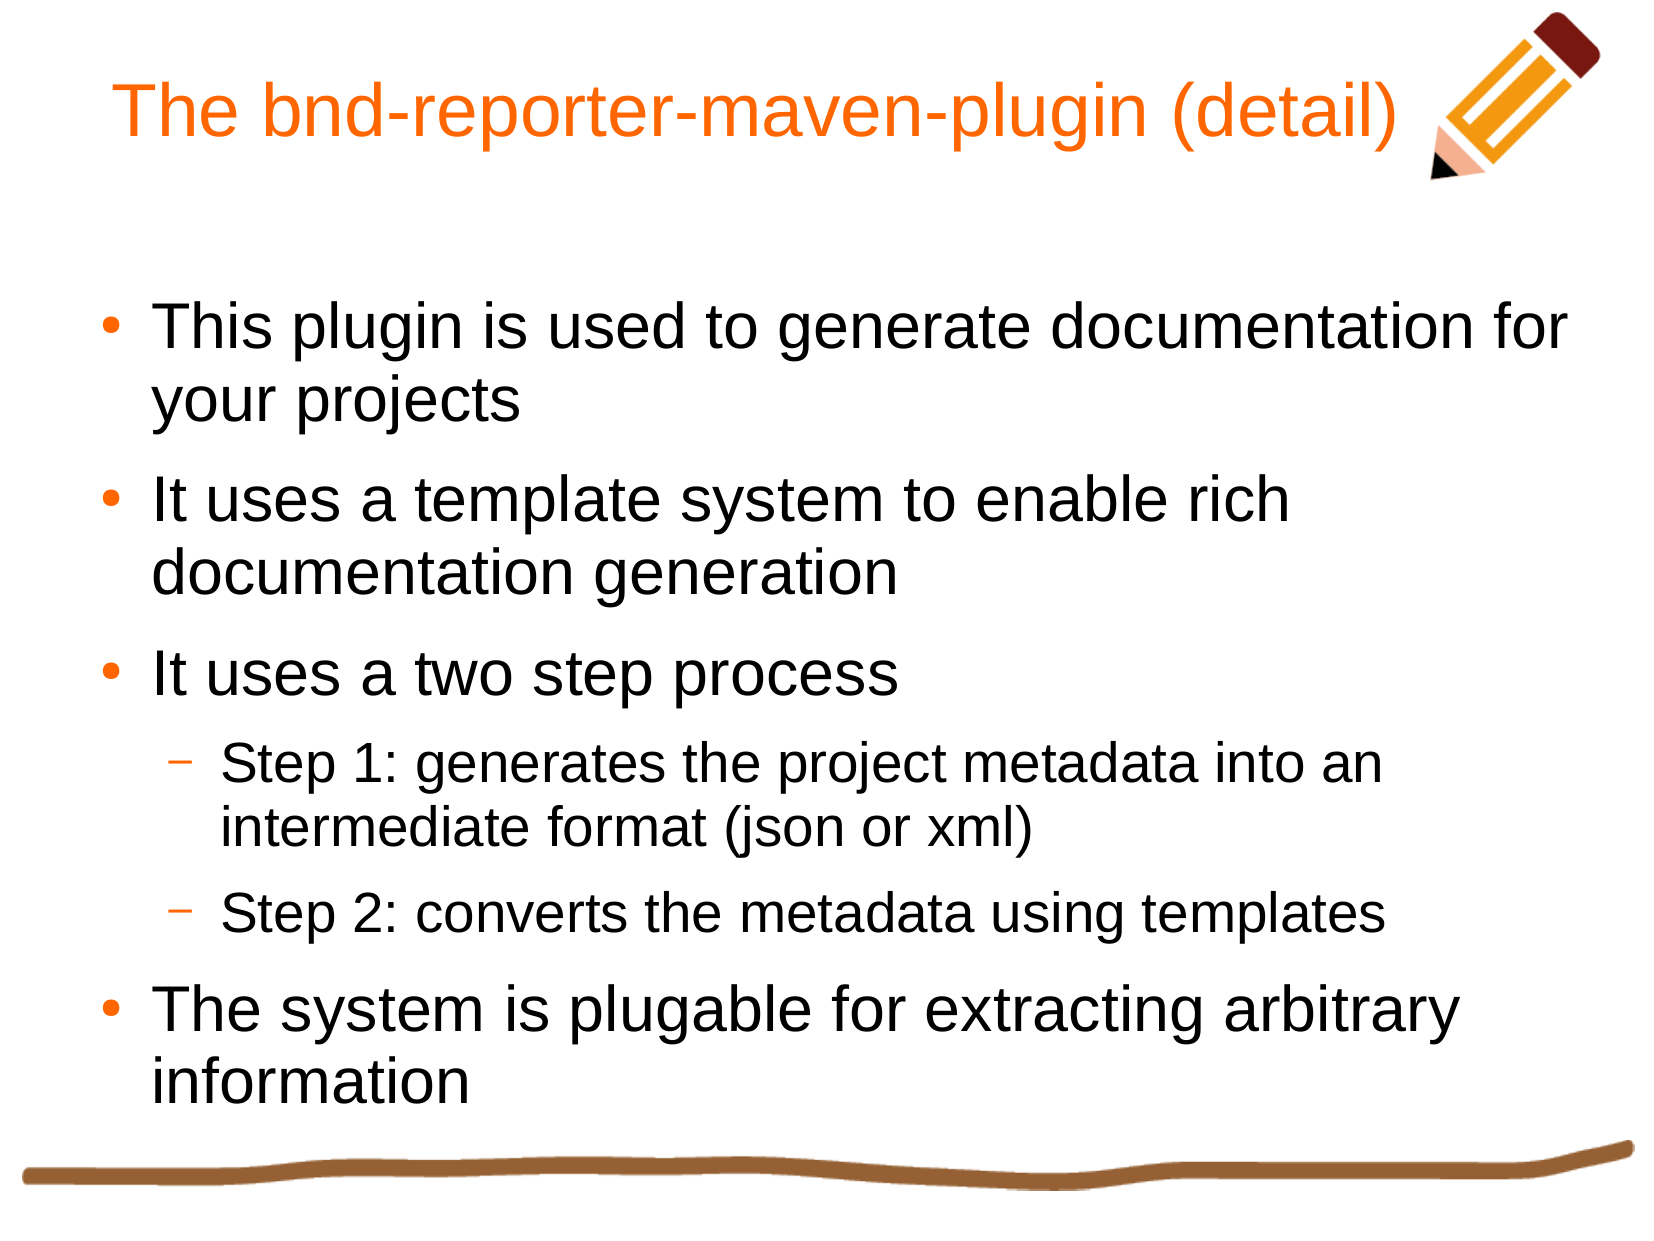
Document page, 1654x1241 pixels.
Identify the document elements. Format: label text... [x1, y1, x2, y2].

list This plugin is used to generate documentation for your projects It uses a template system to enable rich documentation generation It uses a two step process Step 1: generates the project metadata into an intermediate format (json or xml) Step 2: converts the metadata using templates The system is plugable for extracting arbitrary information [82, 290, 1571, 1122]
picture [1430, 12, 1601, 181]
picture [22, 1140, 1635, 1191]
title The bnd-reporter-maven-plugin (detail) [82, 49, 1430, 172]
